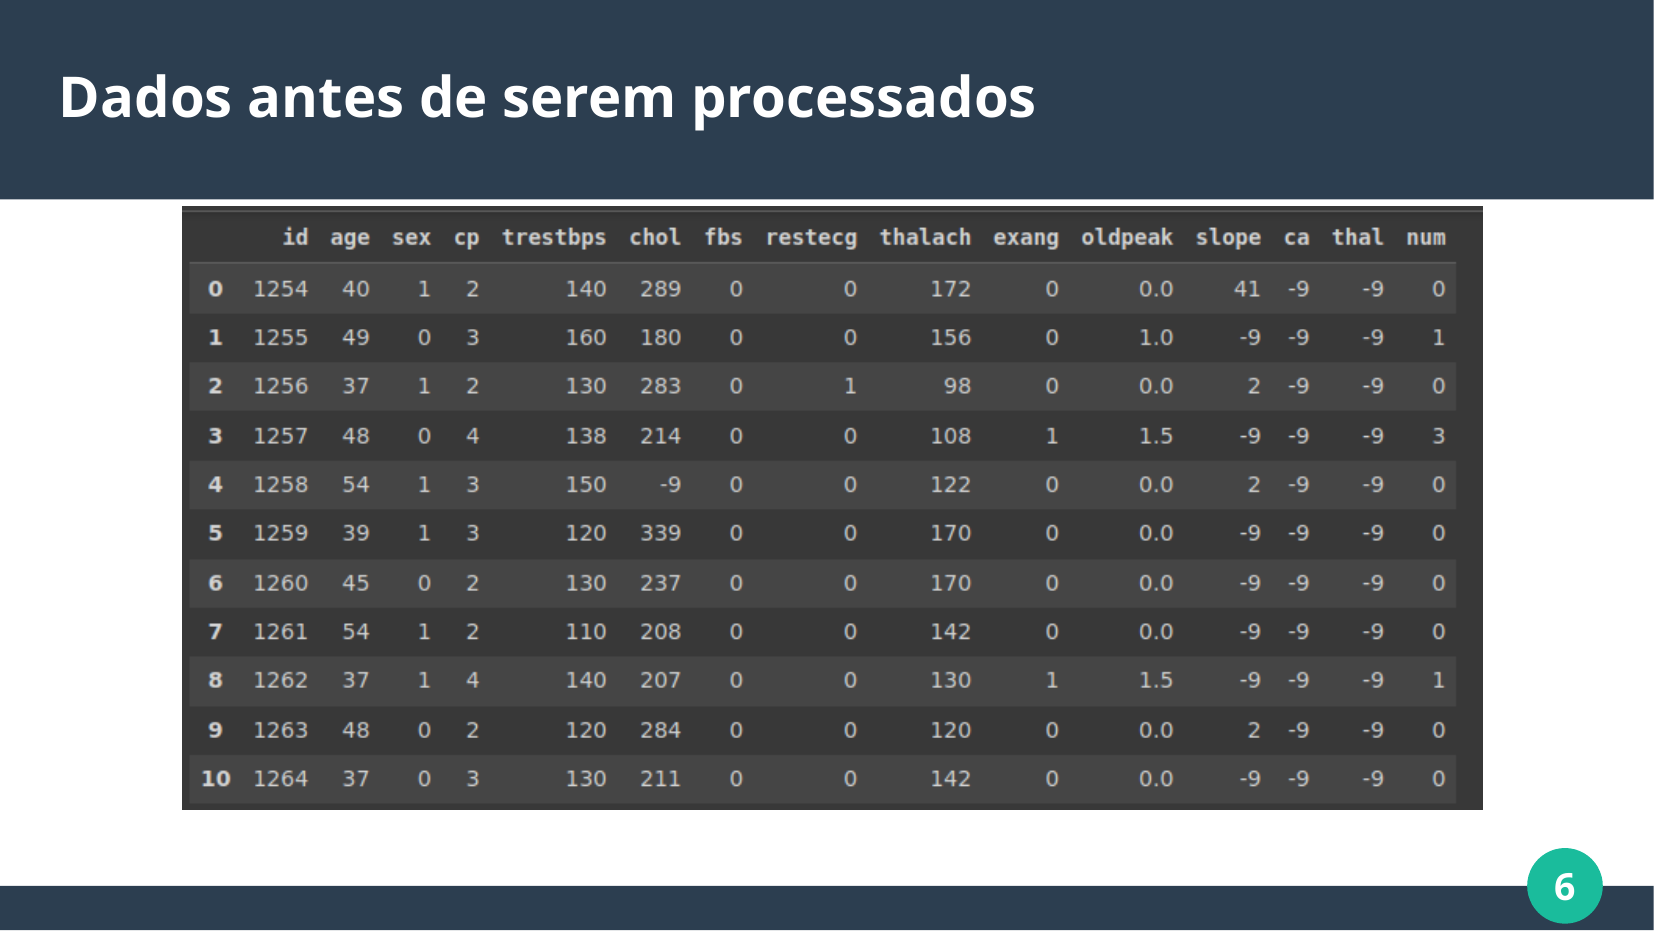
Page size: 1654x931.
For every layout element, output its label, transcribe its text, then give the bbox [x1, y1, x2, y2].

picture [182, 206, 1483, 810]
title Dados antes de serem processados [59, 37, 1595, 155]
